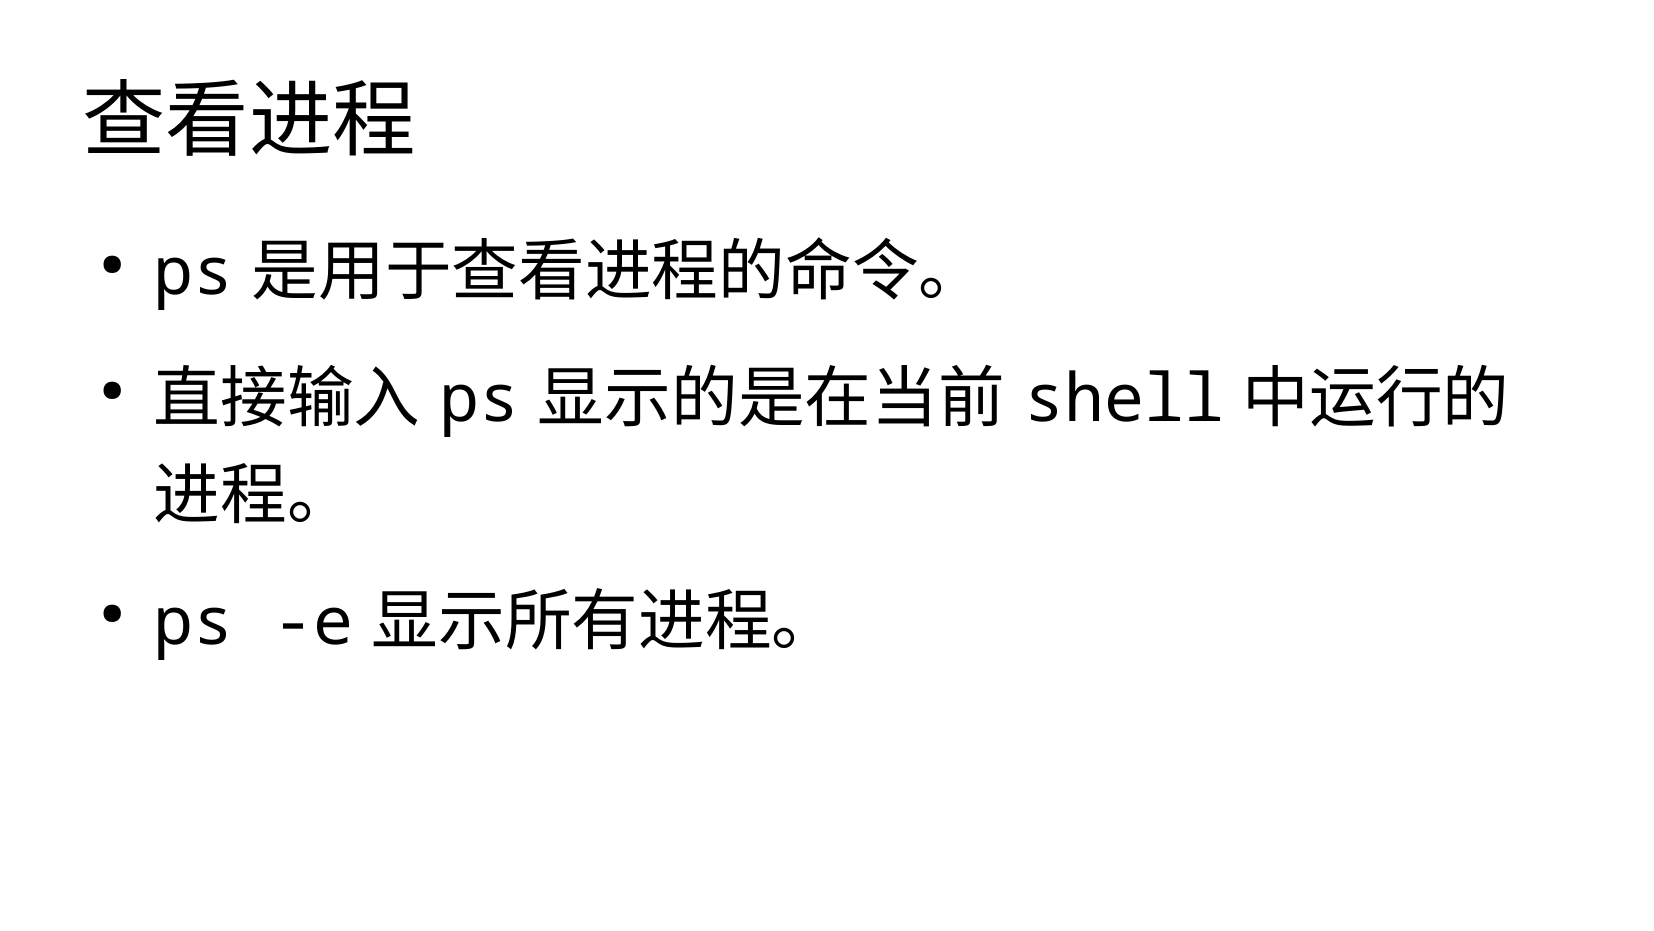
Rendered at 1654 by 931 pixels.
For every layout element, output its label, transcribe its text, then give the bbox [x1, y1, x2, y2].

title 查看进程 [82, 37, 1571, 189]
list ps是用于查看进程的命令。 直接输入ps显示的是在当前shell中运行的进程。 ps -e显示所有进程。 [82, 217, 1571, 758]
